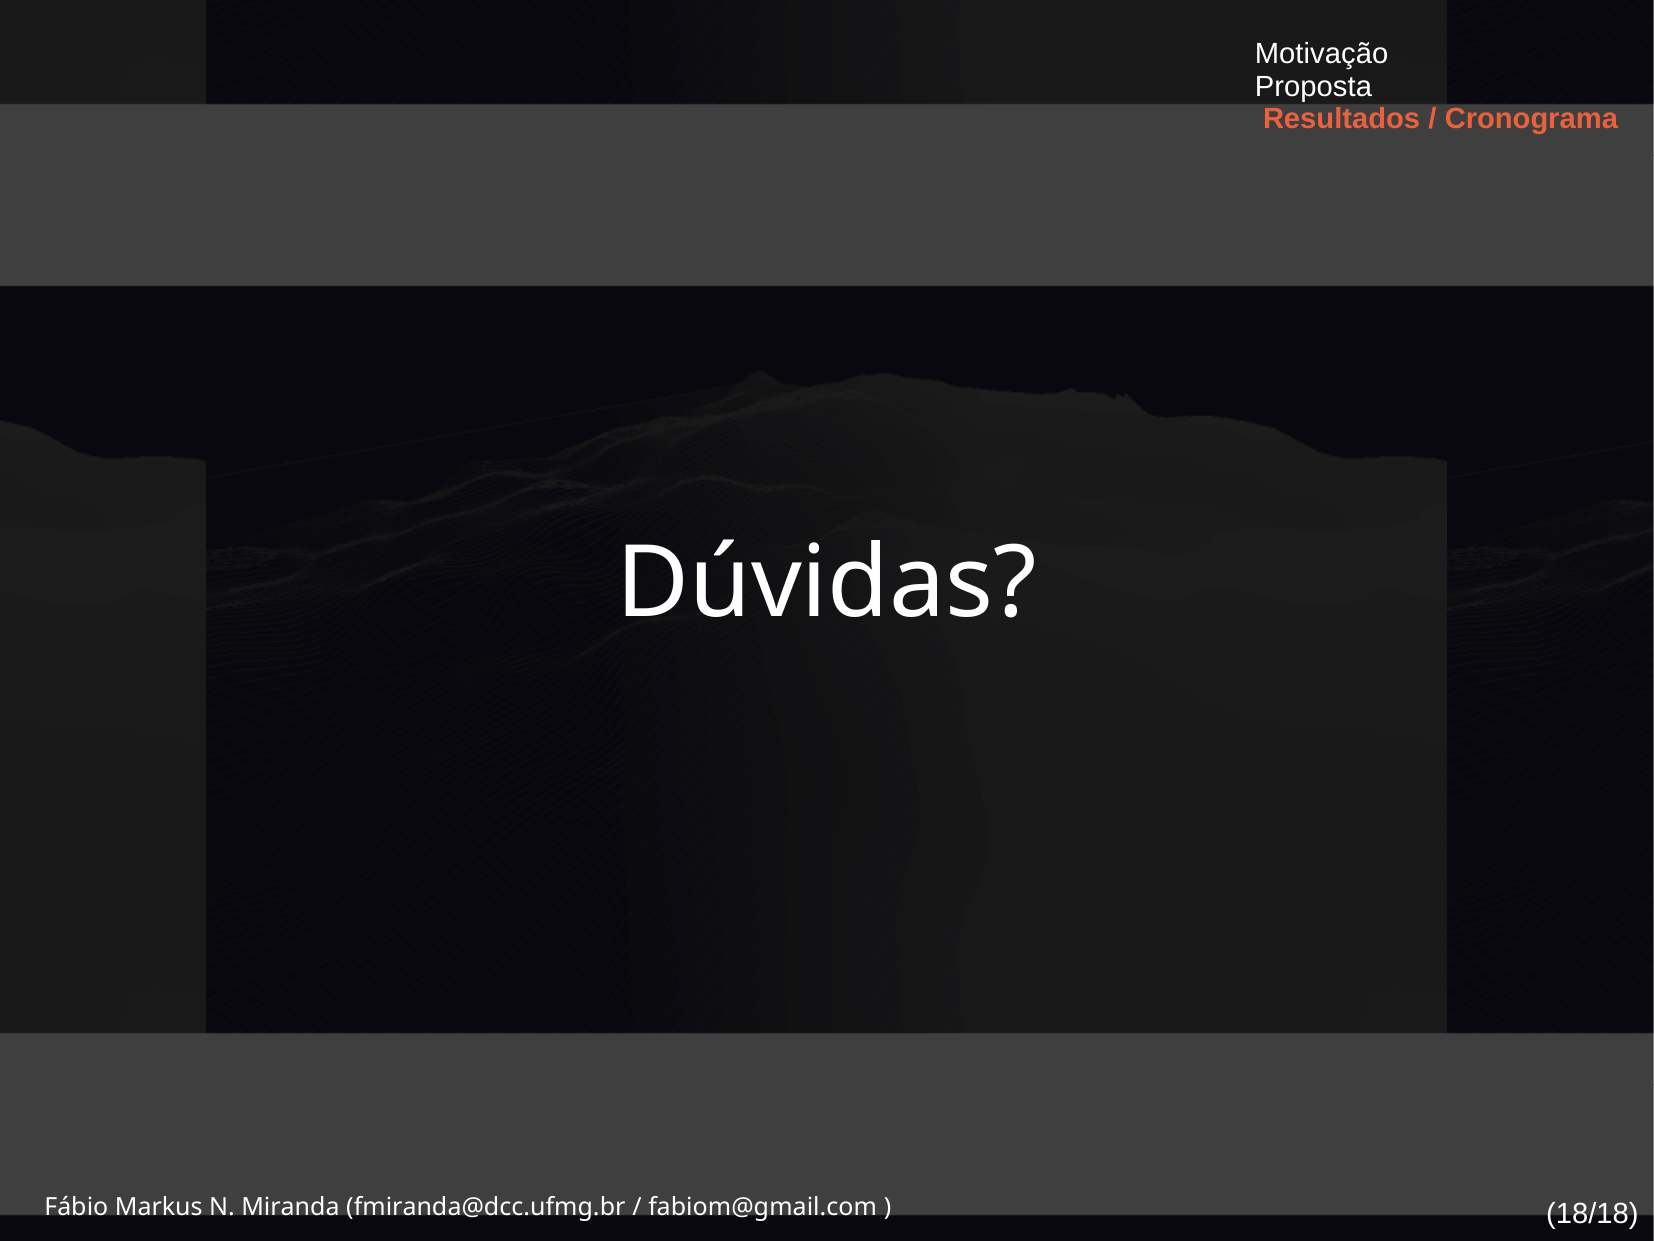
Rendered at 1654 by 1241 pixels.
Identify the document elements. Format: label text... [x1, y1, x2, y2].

text_box Fábio Markus N. Miranda (fmiranda@dcc.ufmg.br / fabiom@gmail.com ) [29, 1181, 975, 1227]
text_box (18/18) [1505, 1189, 1654, 1237]
text_box Dúvidas? [501, 501, 1152, 940]
picture [0, 0, 1654, 1241]
text_box Motivação Proposta Resultados / Cronograma [1240, 29, 1644, 144]
